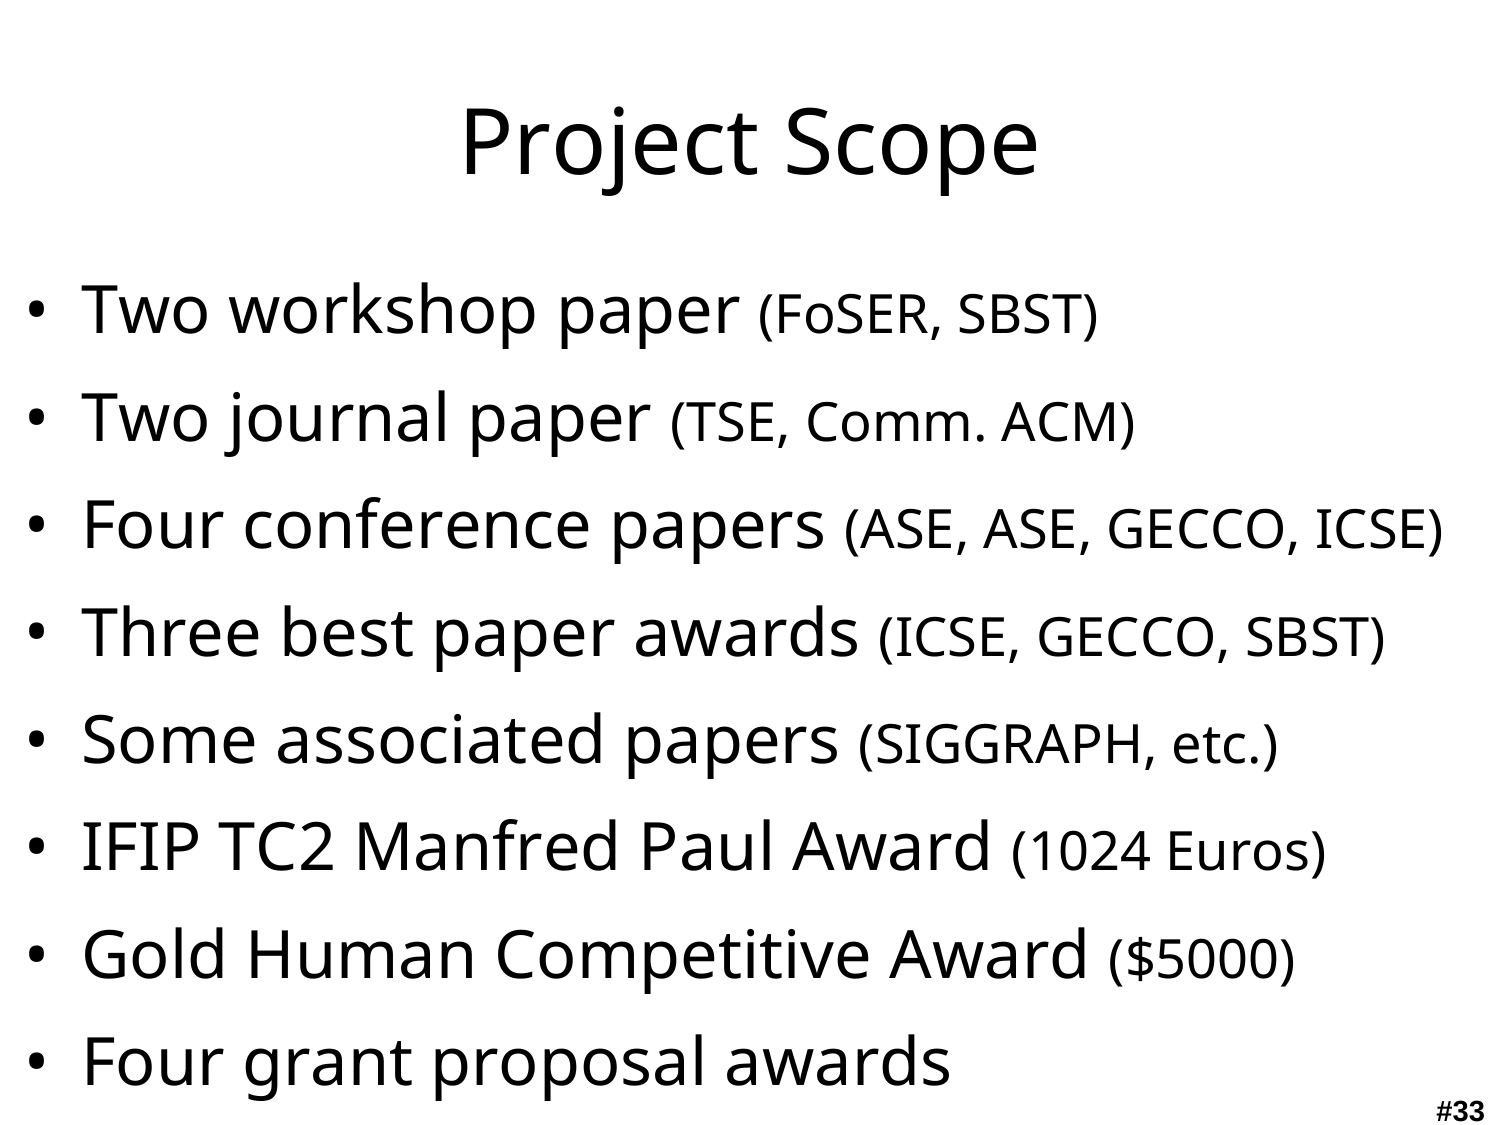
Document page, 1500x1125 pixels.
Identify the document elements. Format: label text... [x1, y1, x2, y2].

list Two workshop paper (FoSER, SBST) Two journal paper (TSE, Comm. ACM) Four conference papers (ASE, ASE, GECCO, ICSE) Three best paper awards (ICSE, GECCO, SBST) Some associated papers (SIGGRAPH, etc.) IFIP TC2 Manfred Paul Award (1024 Euros) Gold Human Competitive Award ($5000) Four grant proposal awards ... since 2009. [24, 262, 1476, 1101]
title Project Scope [24, 45, 1476, 233]
